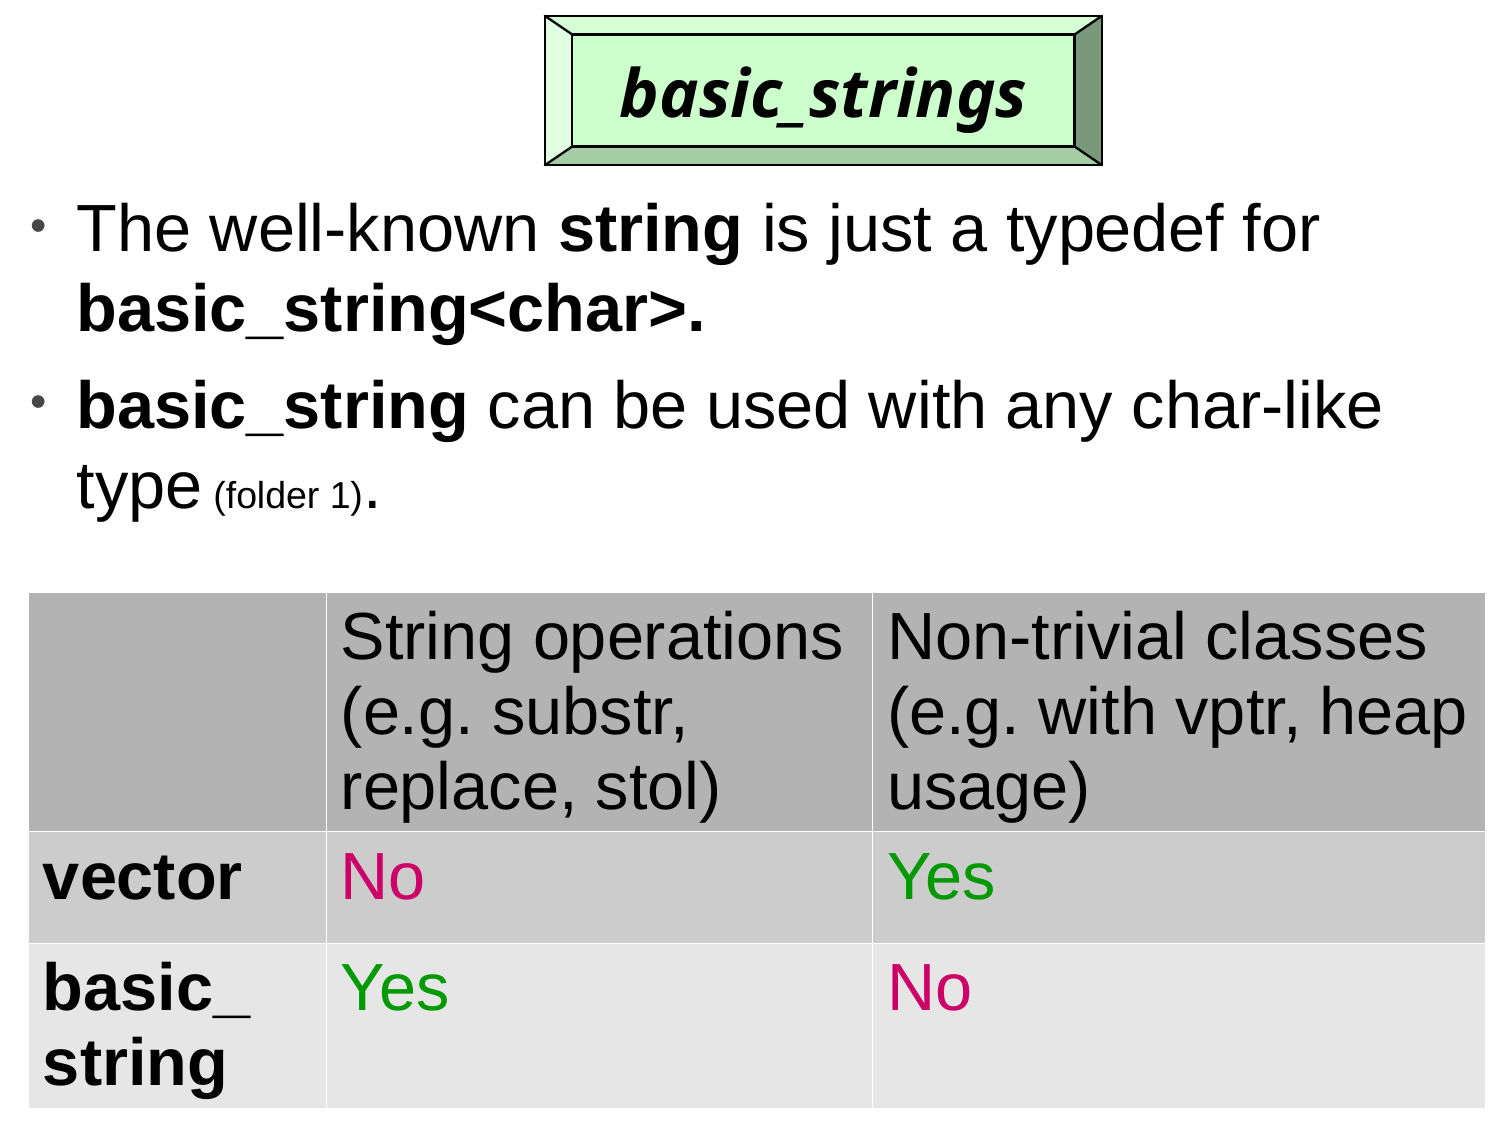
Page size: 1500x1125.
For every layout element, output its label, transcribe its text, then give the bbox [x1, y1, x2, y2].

table_header Non-trivial classes (e.g. with vptr, heap usage) [873, 593, 1485, 831]
table_cell No [327, 832, 872, 943]
table_header String operations (e.g. substr, replace, stol) [327, 593, 872, 831]
table_header [29, 593, 326, 831]
table_cell No [873, 944, 1485, 1108]
picture [543, 15, 1111, 171]
table_cell vector [29, 832, 326, 943]
table_cell Yes [327, 944, 872, 1108]
list The well-known string is just a typedef for basic_string<char>. basic_string can be used with any char-like type (folder 1). [30, 185, 1486, 540]
table_cell basic_ string [29, 944, 326, 1108]
text_box basic_strings [593, 40, 1055, 141]
table_cell Yes [873, 832, 1485, 943]
